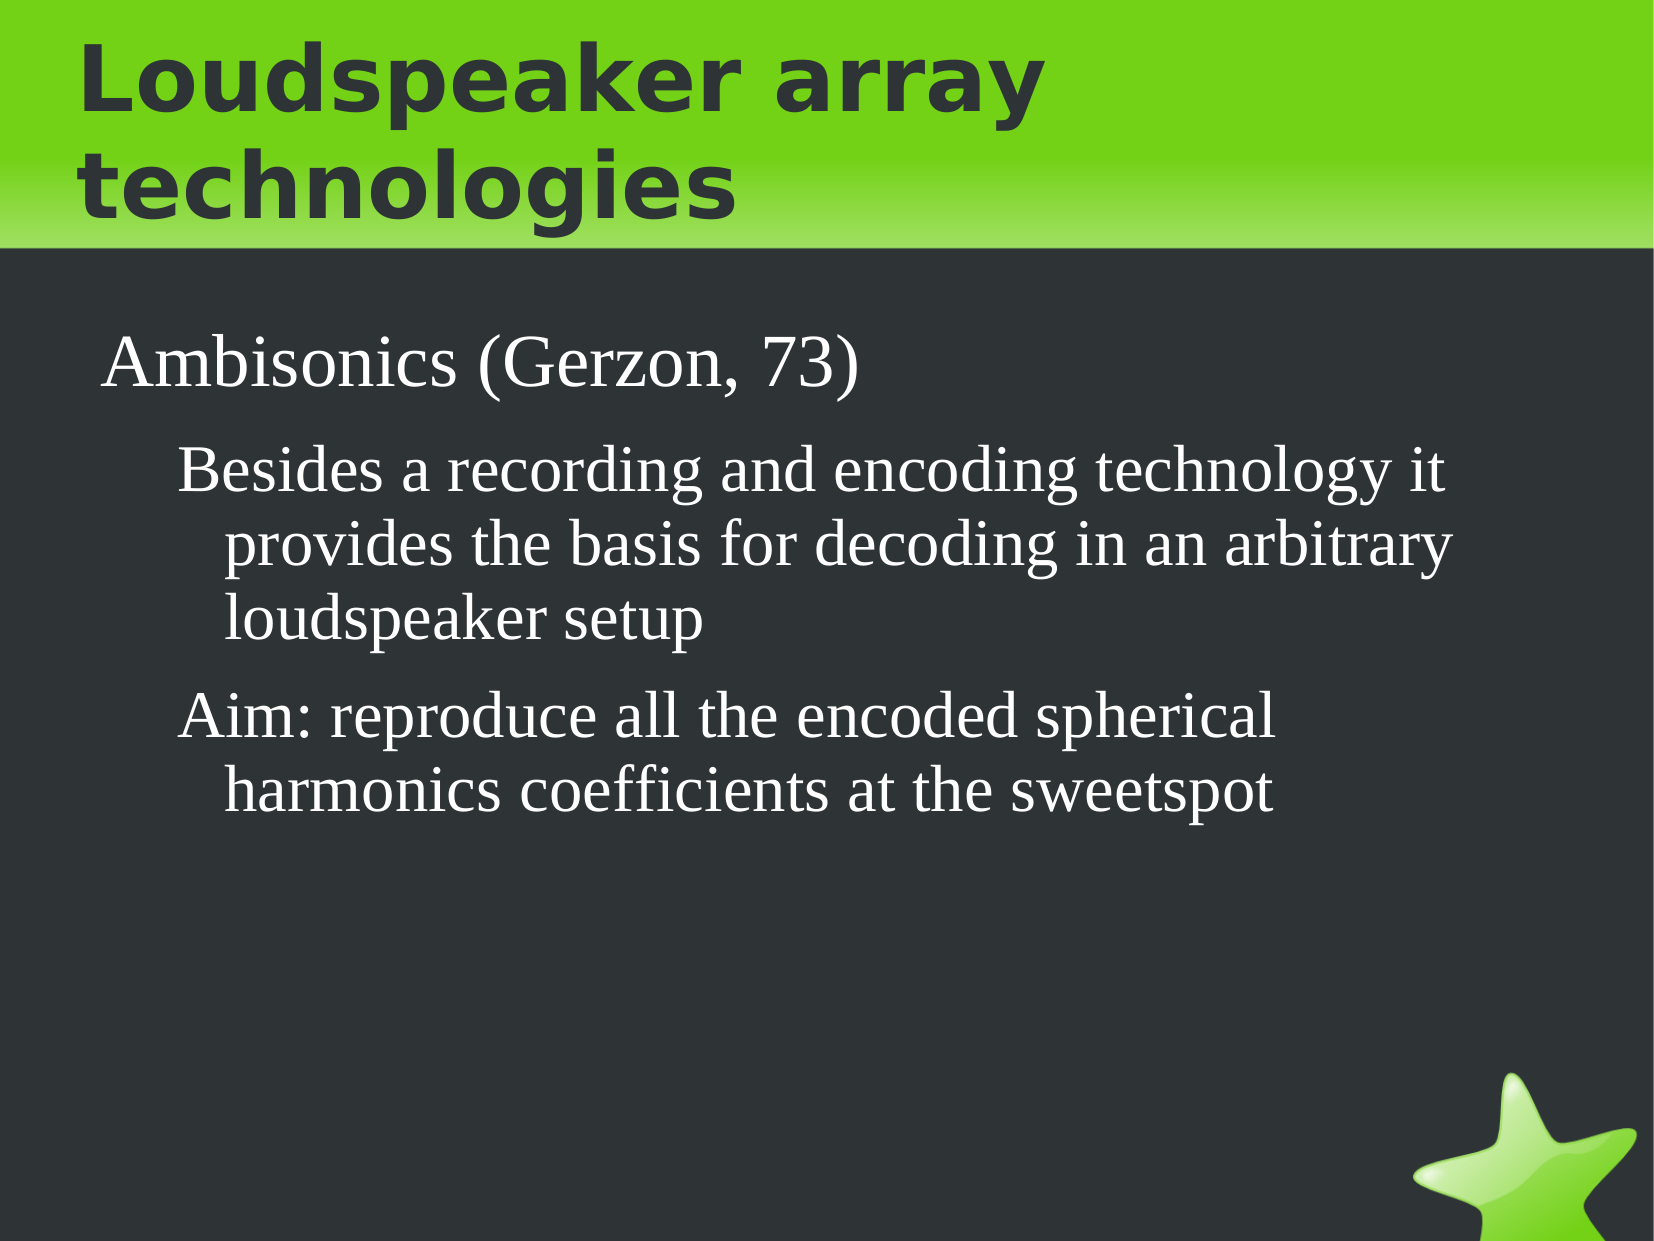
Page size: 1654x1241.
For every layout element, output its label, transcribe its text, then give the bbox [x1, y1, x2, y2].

title Loudspeaker array technologies [76, 25, 1565, 240]
picture [0, 0, 1654, 1241]
list Ambisonics (Gerzon, 73) Besides a recording and encoding technology it provides the basis for decoding in an arbitrary loudspeaker setup Aim: reproduce all the encoded spherical harmonics coefficients at the sweetspot [82, 319, 1571, 1124]
